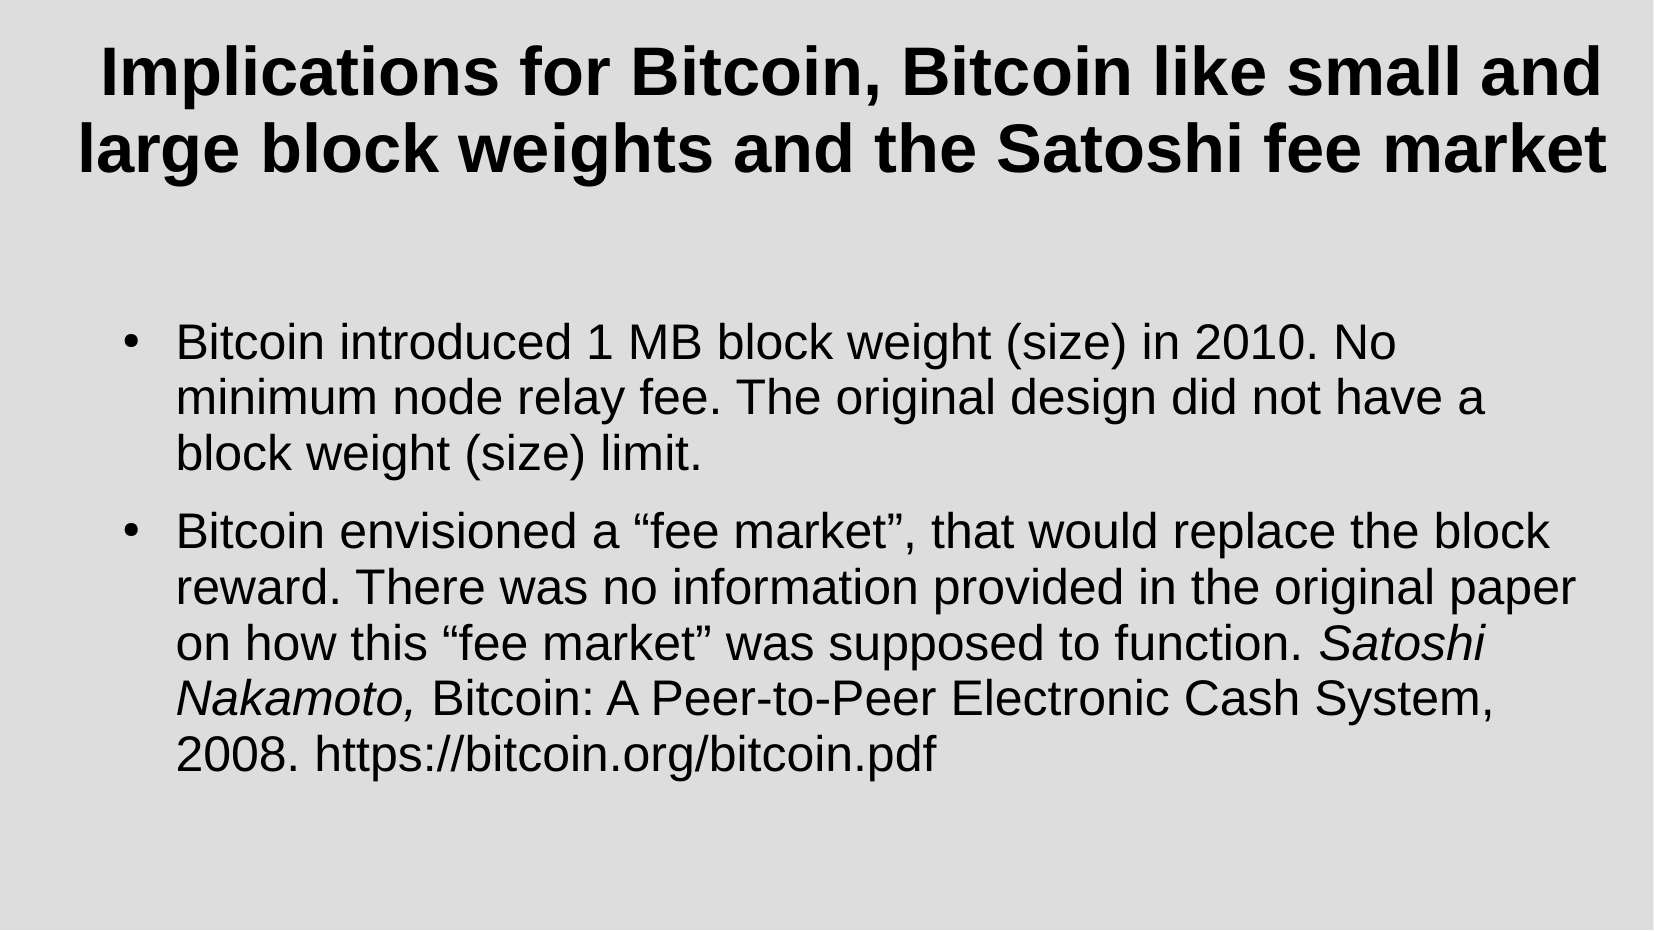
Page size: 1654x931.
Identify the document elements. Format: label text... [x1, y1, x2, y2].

list Bitcoin introduced 1 MB block weight (size) in 2010. No minimum node relay fee. The original design did not have a block weight (size) limit. Bitcoin envisioned a “fee market”, that would replace the block reward. There was no information provided in the original paper on how this “fee market” was supposed to function. Satoshi Nakamoto, Bitcoin: A Peer-to-Peer Electronic Cash System, 2008. https://bitcoin.org/bitcoin.pdf [104, 236, 1593, 910]
title Implications for Bitcoin, Bitcoin like small and large block weights and the Satoshi fee market [19, 15, 1650, 205]
